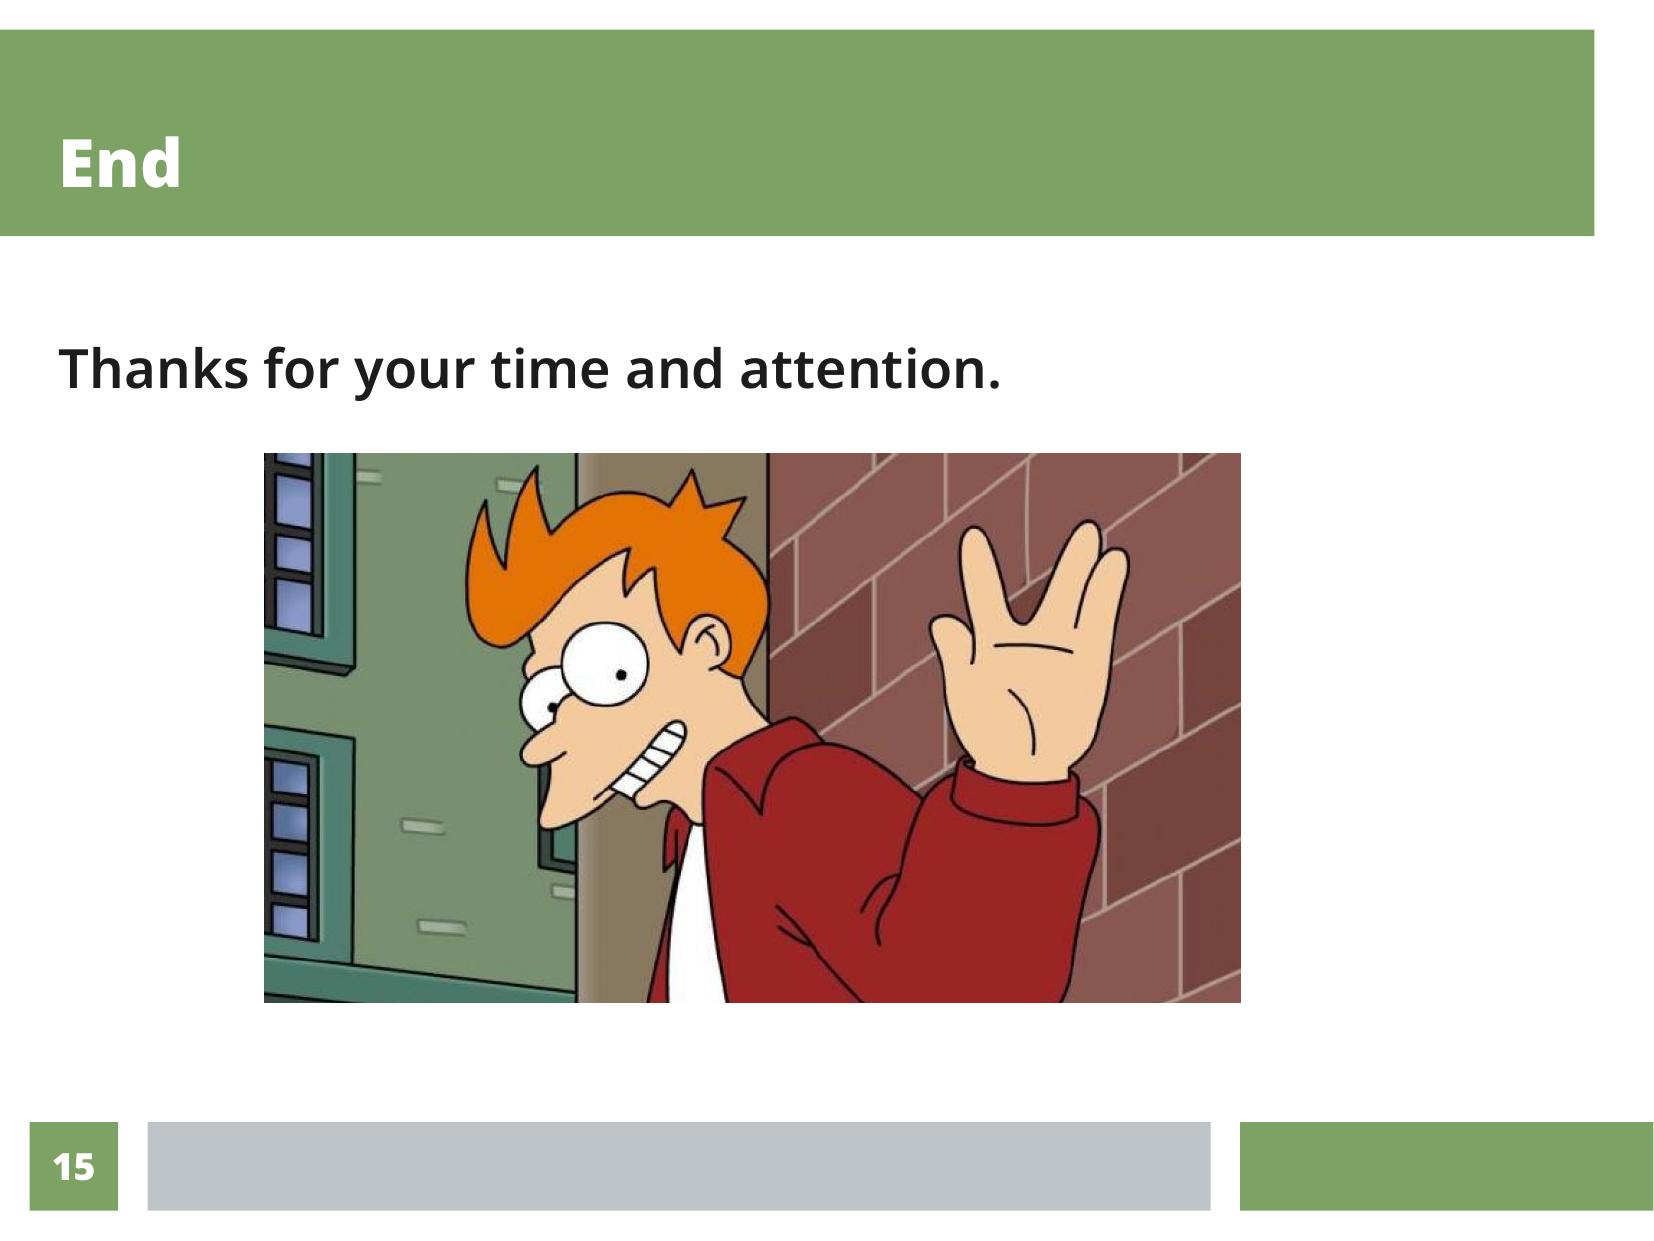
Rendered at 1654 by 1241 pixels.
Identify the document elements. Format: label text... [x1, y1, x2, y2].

title End [59, 59, 1595, 207]
picture [264, 453, 1241, 1004]
list Thanks for your time and attention. [59, 330, 1565, 1099]
